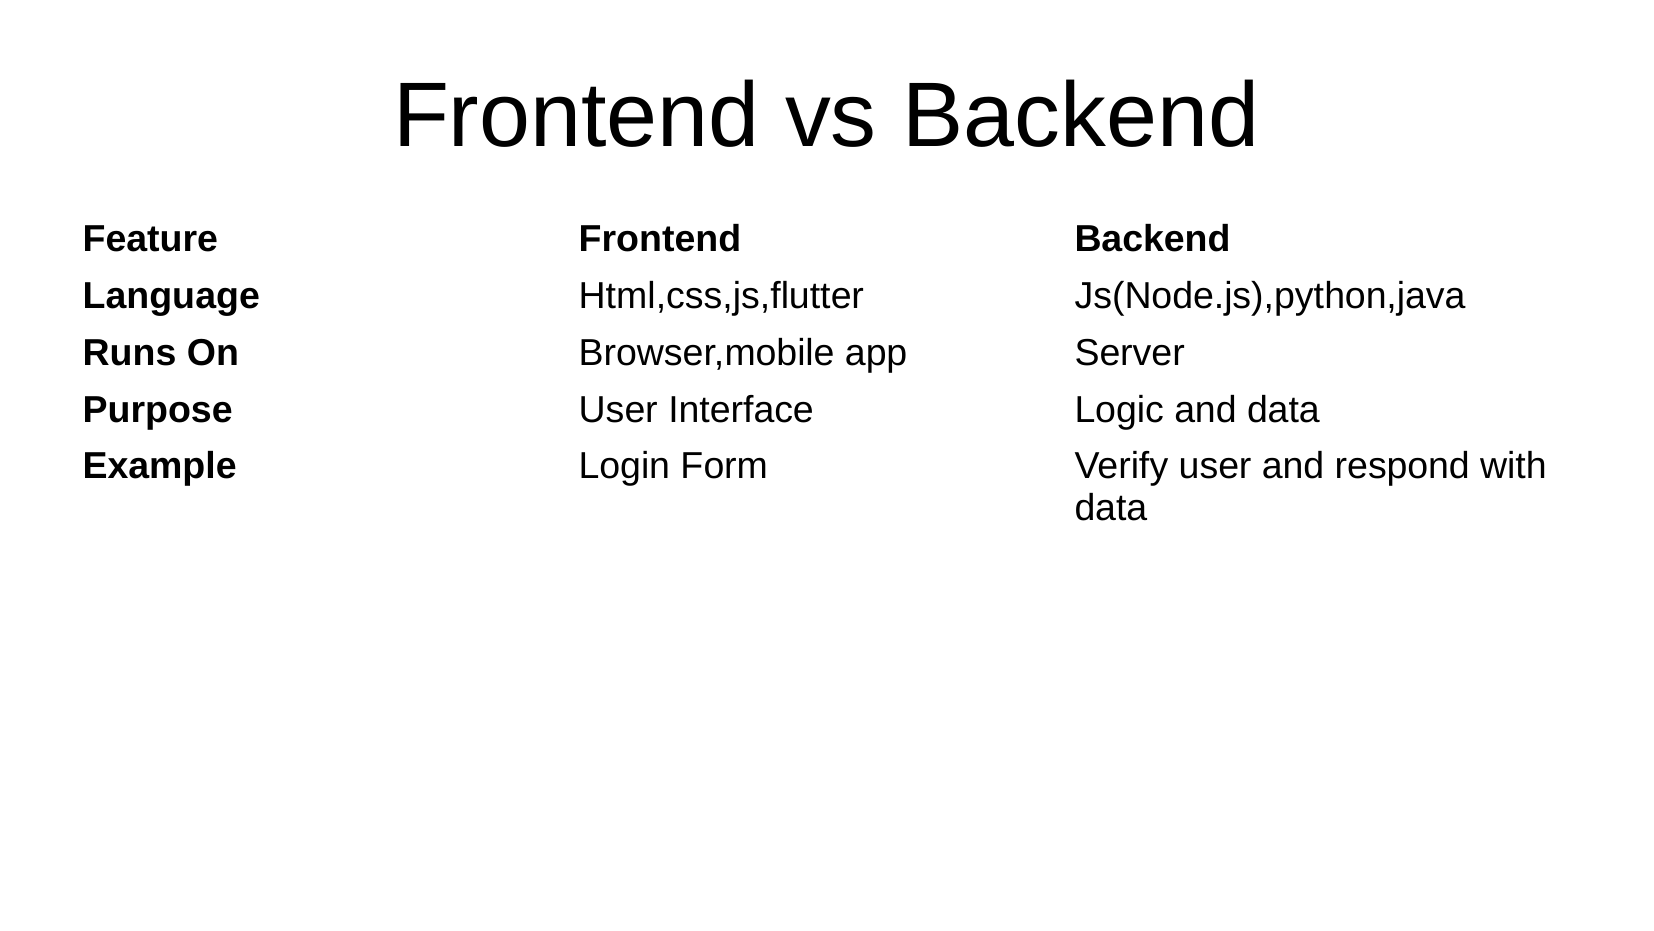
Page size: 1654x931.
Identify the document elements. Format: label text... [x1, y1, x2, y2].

table_cell Purpose [83, 388, 579, 445]
table_cell Login Form [579, 445, 1075, 529]
table_cell Js(Node.js),python,java [1075, 274, 1571, 331]
table_cell Server [1075, 331, 1571, 388]
table_header Frontend [579, 218, 1075, 274]
table_cell Example [83, 445, 579, 529]
table_header Backend [1075, 218, 1571, 274]
table_header Feature [83, 218, 579, 274]
table_cell User Interface [579, 388, 1075, 445]
table_cell Browser,mobile app [579, 331, 1075, 388]
table_cell Html,css,js,flutter [579, 274, 1075, 331]
table_cell Verify user and respond with data [1075, 445, 1571, 529]
table_cell Language [83, 274, 579, 331]
table_cell Logic and data [1075, 388, 1571, 445]
title Frontend vs Backend [82, 37, 1571, 193]
table_cell Runs On [83, 331, 579, 388]
